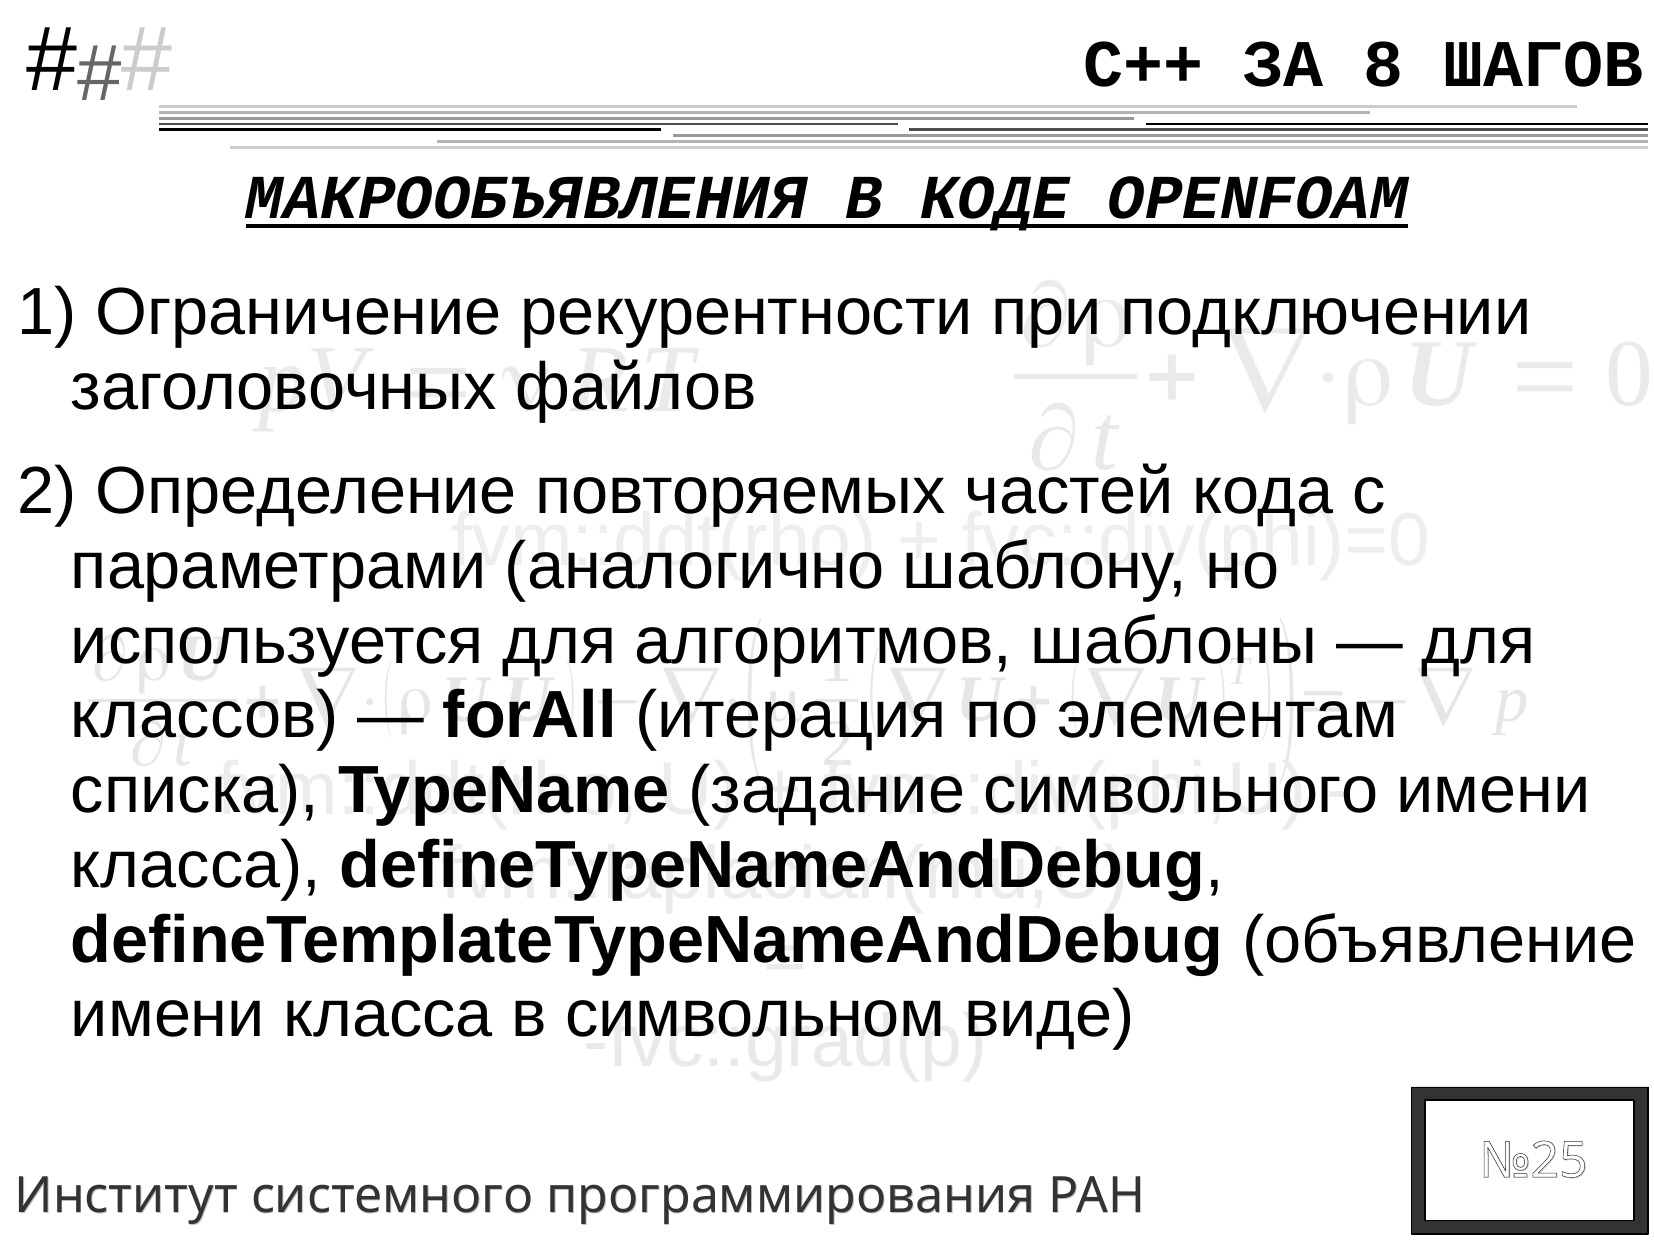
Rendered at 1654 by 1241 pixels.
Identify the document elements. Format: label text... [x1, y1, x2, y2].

list Ограничение рекурентности при подключении заголовочных файлов Определение повторяемых частей кода с параметрами (аналогично шаблону, но используется для алгоритмов, шаблоны — для классов) — forAll (итерация по элементам списка), TypeName (задание символьного имени класса), defineTypeNameAndDebug, defineTemplateTypeNameAndDebug (объявление имени класса в символьном виде) [0, 274, 1654, 1093]
title МАКРООБЪЯВЛЕНИЯ В КОДЕ OPENFOAM [0, 147, 1654, 257]
